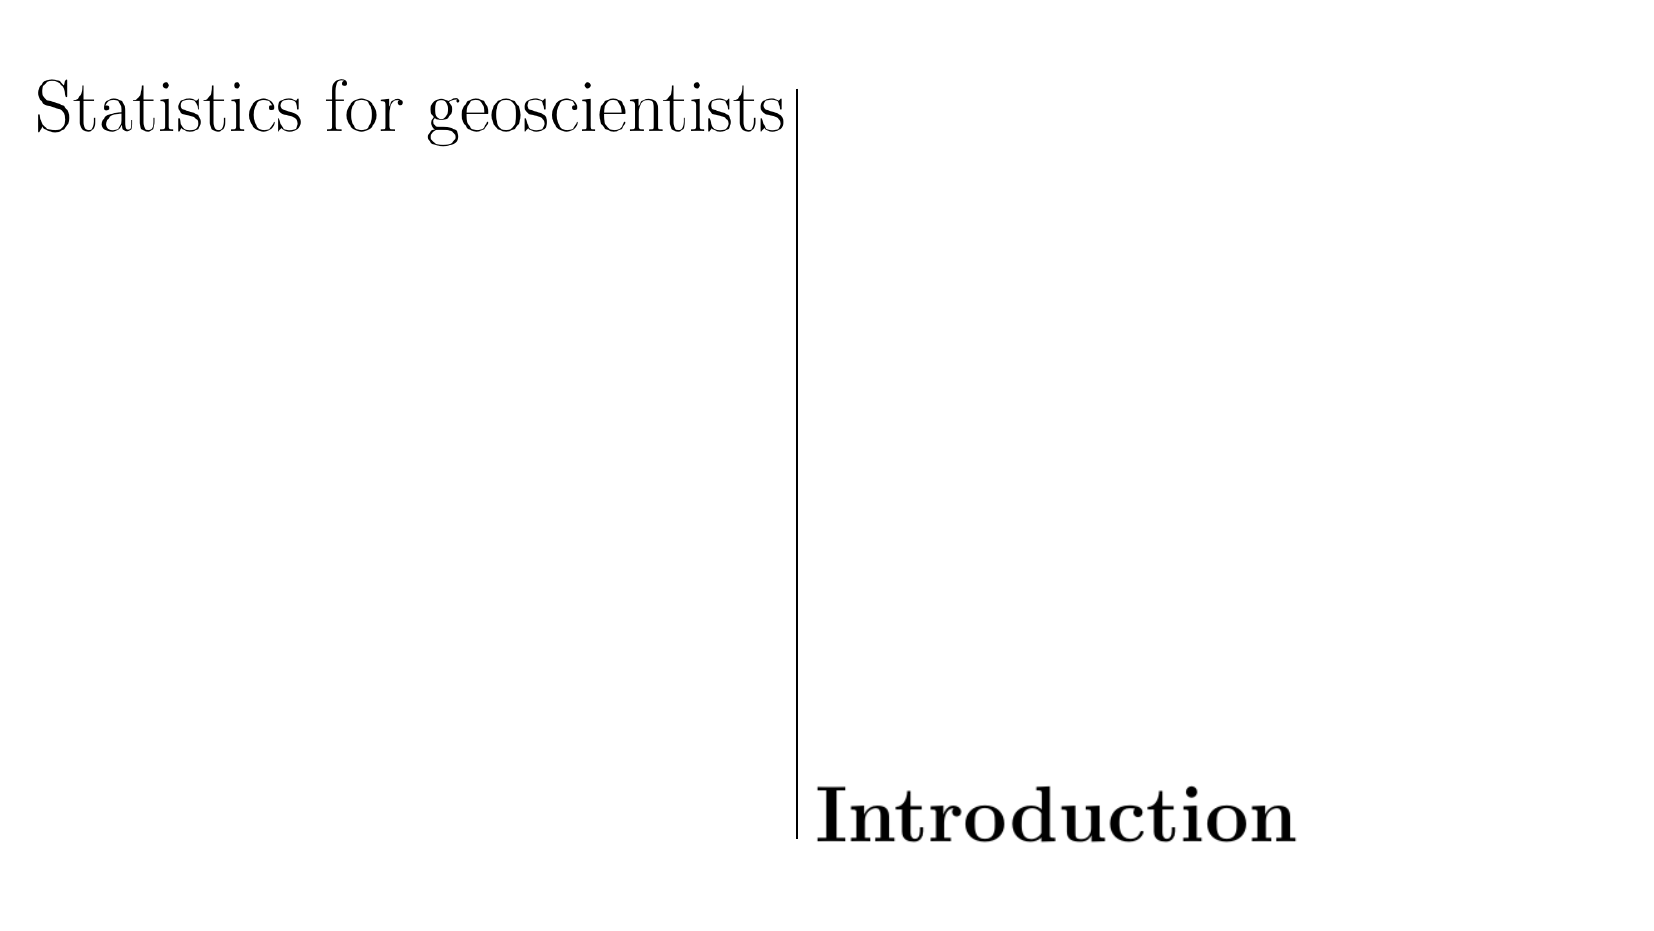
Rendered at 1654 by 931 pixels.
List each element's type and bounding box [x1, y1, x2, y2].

picture [29, 71, 792, 149]
picture [814, 779, 1304, 849]
